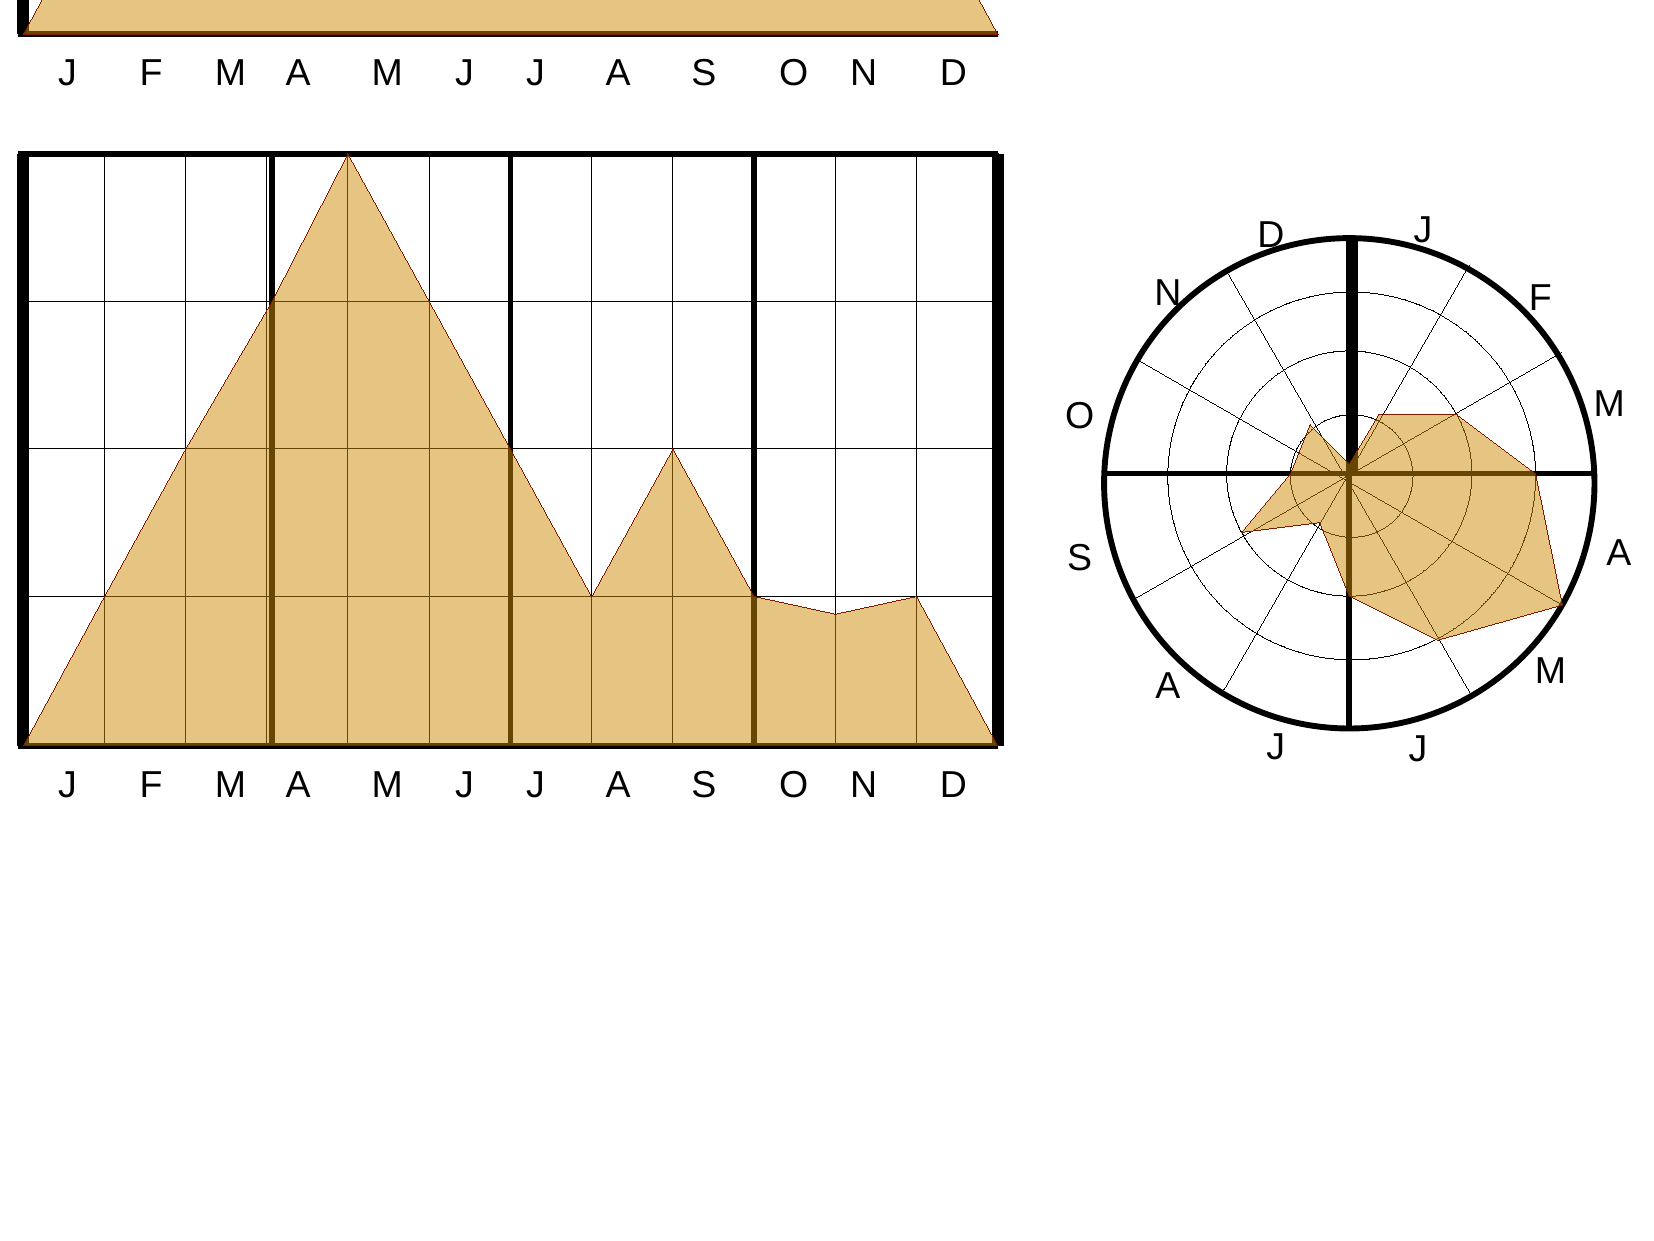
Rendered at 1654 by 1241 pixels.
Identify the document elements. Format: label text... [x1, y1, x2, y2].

text_box [23, 153, 999, 746]
text_box M [1574, 375, 1644, 433]
text_box [29, 157, 269, 301]
text_box S [1045, 529, 1114, 587]
text_box J [1383, 720, 1453, 778]
text_box A [1133, 656, 1203, 714]
text_box [23, 0, 999, 35]
text_box J [1241, 718, 1311, 776]
text_box [513, 157, 751, 301]
text_box J F M A M J J A S O N D [11, 44, 1004, 102]
text_box N [1133, 264, 1203, 322]
text_box O [1045, 387, 1114, 444]
text_box A [1584, 524, 1654, 582]
text_box [757, 157, 992, 301]
text_box J F M A M J J A S O N D [11, 755, 1004, 813]
text_box [1104, 238, 1595, 729]
text_box D [1236, 205, 1306, 263]
text_box M [1516, 642, 1585, 699]
text_box F [1506, 269, 1575, 327]
text_box J [1388, 200, 1458, 258]
text_box [757, 302, 992, 448]
